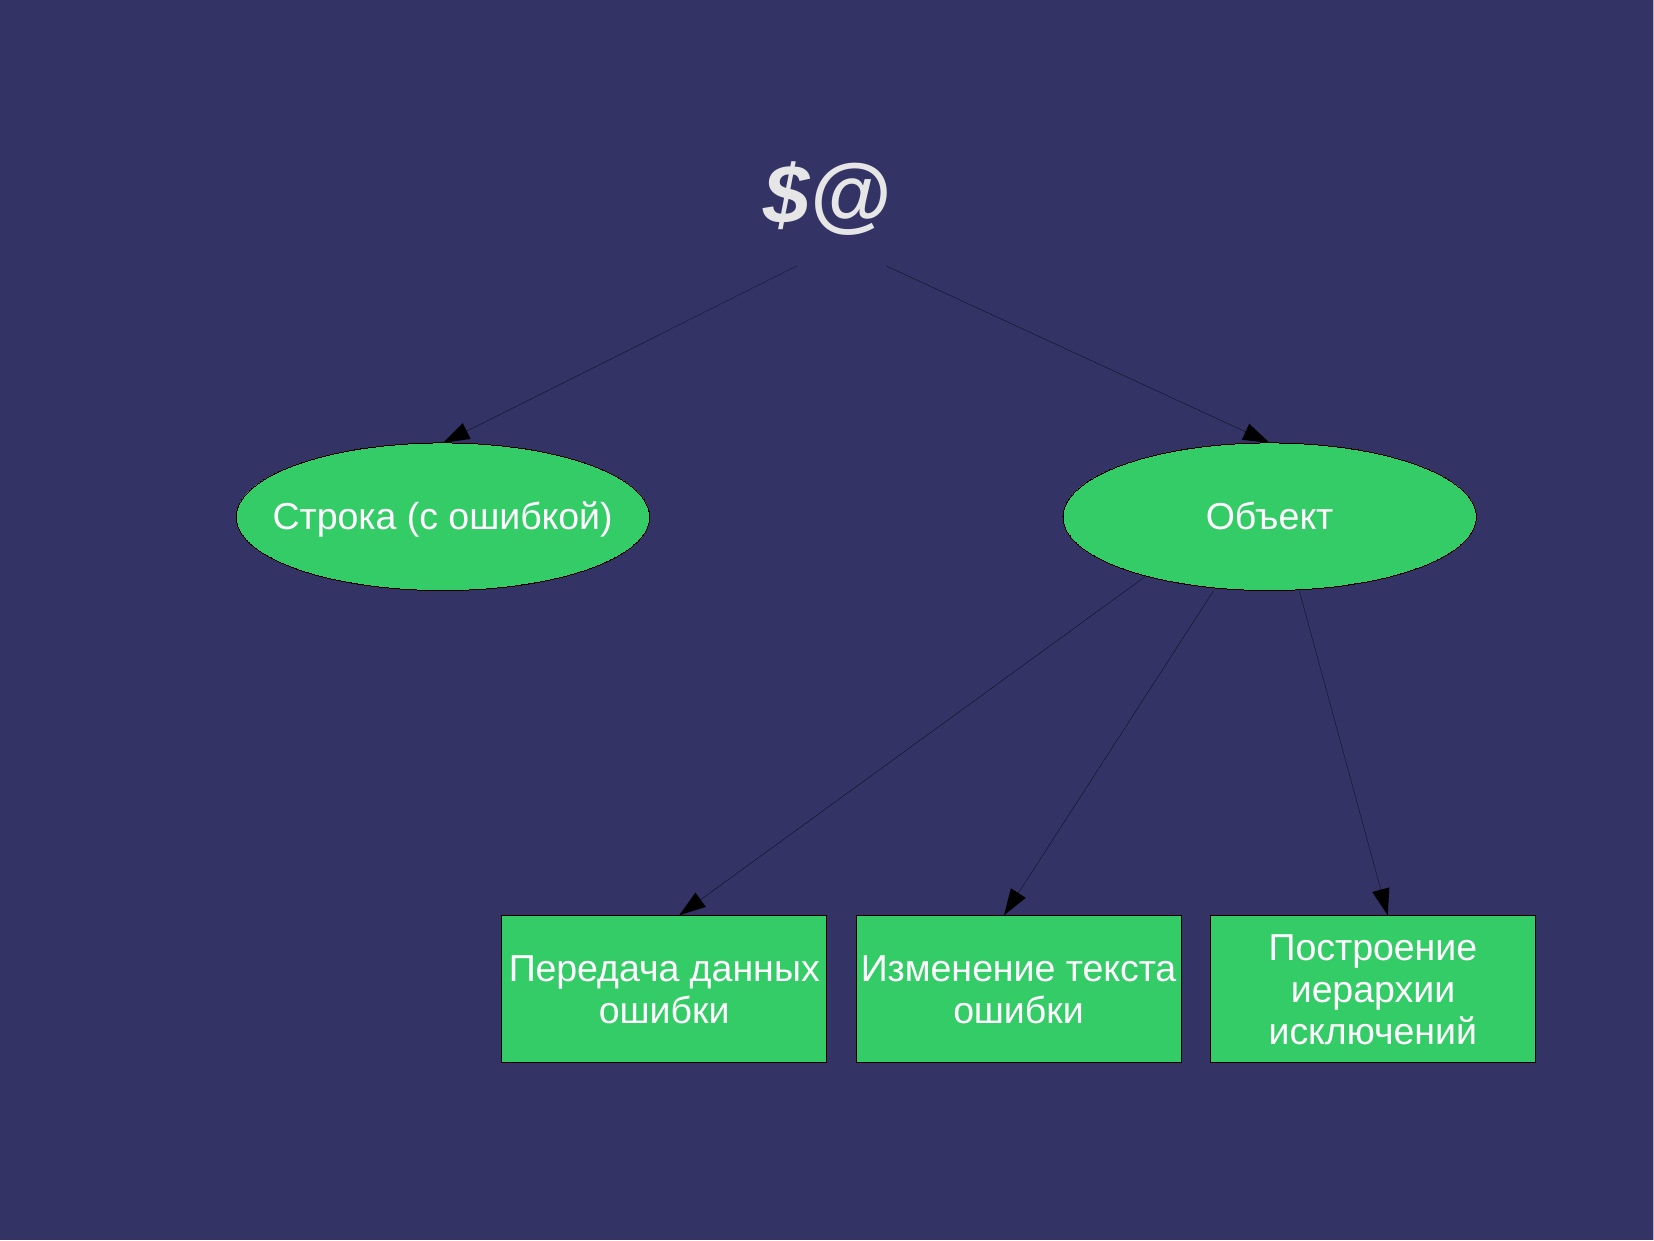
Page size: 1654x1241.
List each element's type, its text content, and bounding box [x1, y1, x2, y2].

text_box Изменение текста ошибки [856, 915, 1182, 1063]
text_box Построение иерархии исключений [1210, 915, 1536, 1063]
text_box Объект [1062, 442, 1477, 591]
text_box Строка (с ошибкой) [236, 442, 650, 591]
title $@ [118, 90, 1536, 298]
text_box Передача данных ошибки [501, 915, 827, 1063]
